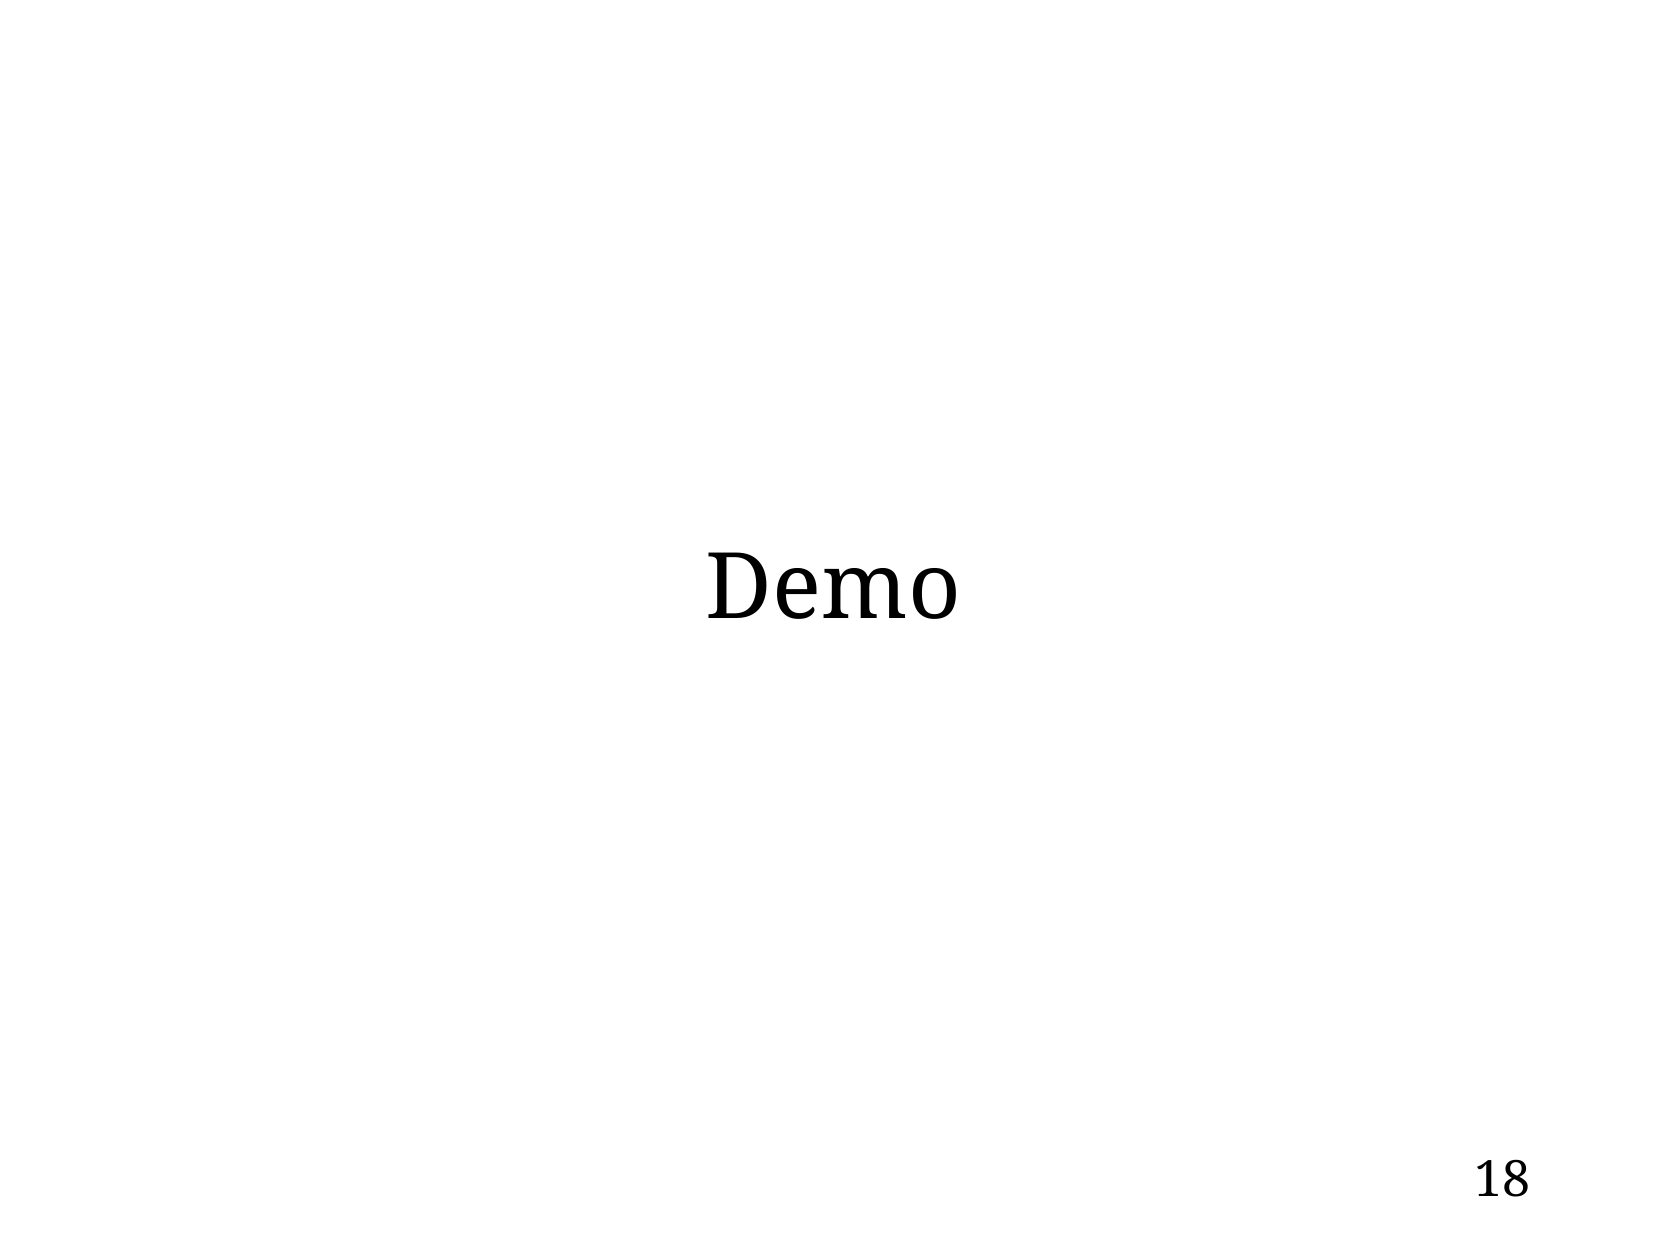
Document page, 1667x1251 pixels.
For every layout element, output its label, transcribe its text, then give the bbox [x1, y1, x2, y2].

title Demo [124, 477, 1542, 686]
